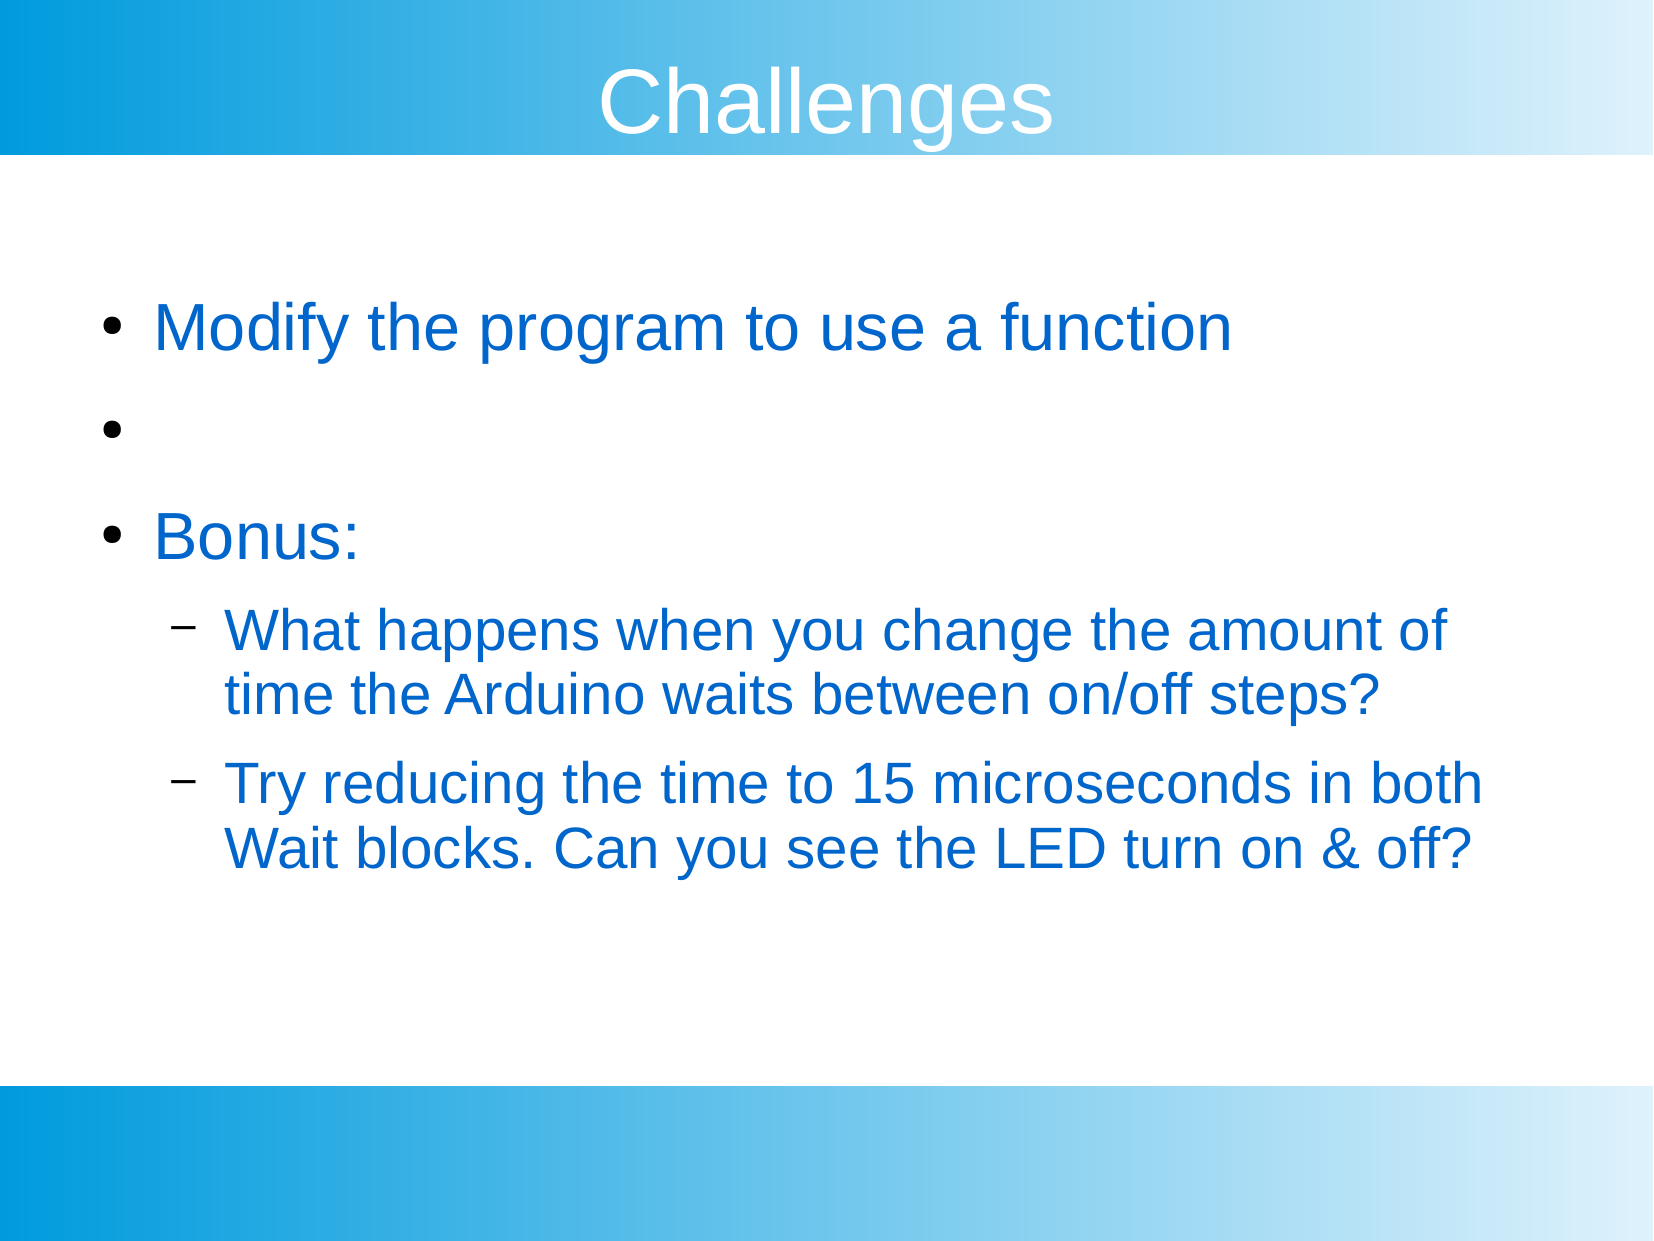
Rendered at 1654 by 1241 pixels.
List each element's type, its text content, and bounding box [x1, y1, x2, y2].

list Modify the program to use a function Bonus: What happens when you change the amount of time the Arduino waits between on/off steps? Try reducing the time to 15 microseconds in both Wait blocks. Can you see the LED turn on & off? [82, 290, 1571, 1010]
title Challenges [82, 49, 1571, 155]
